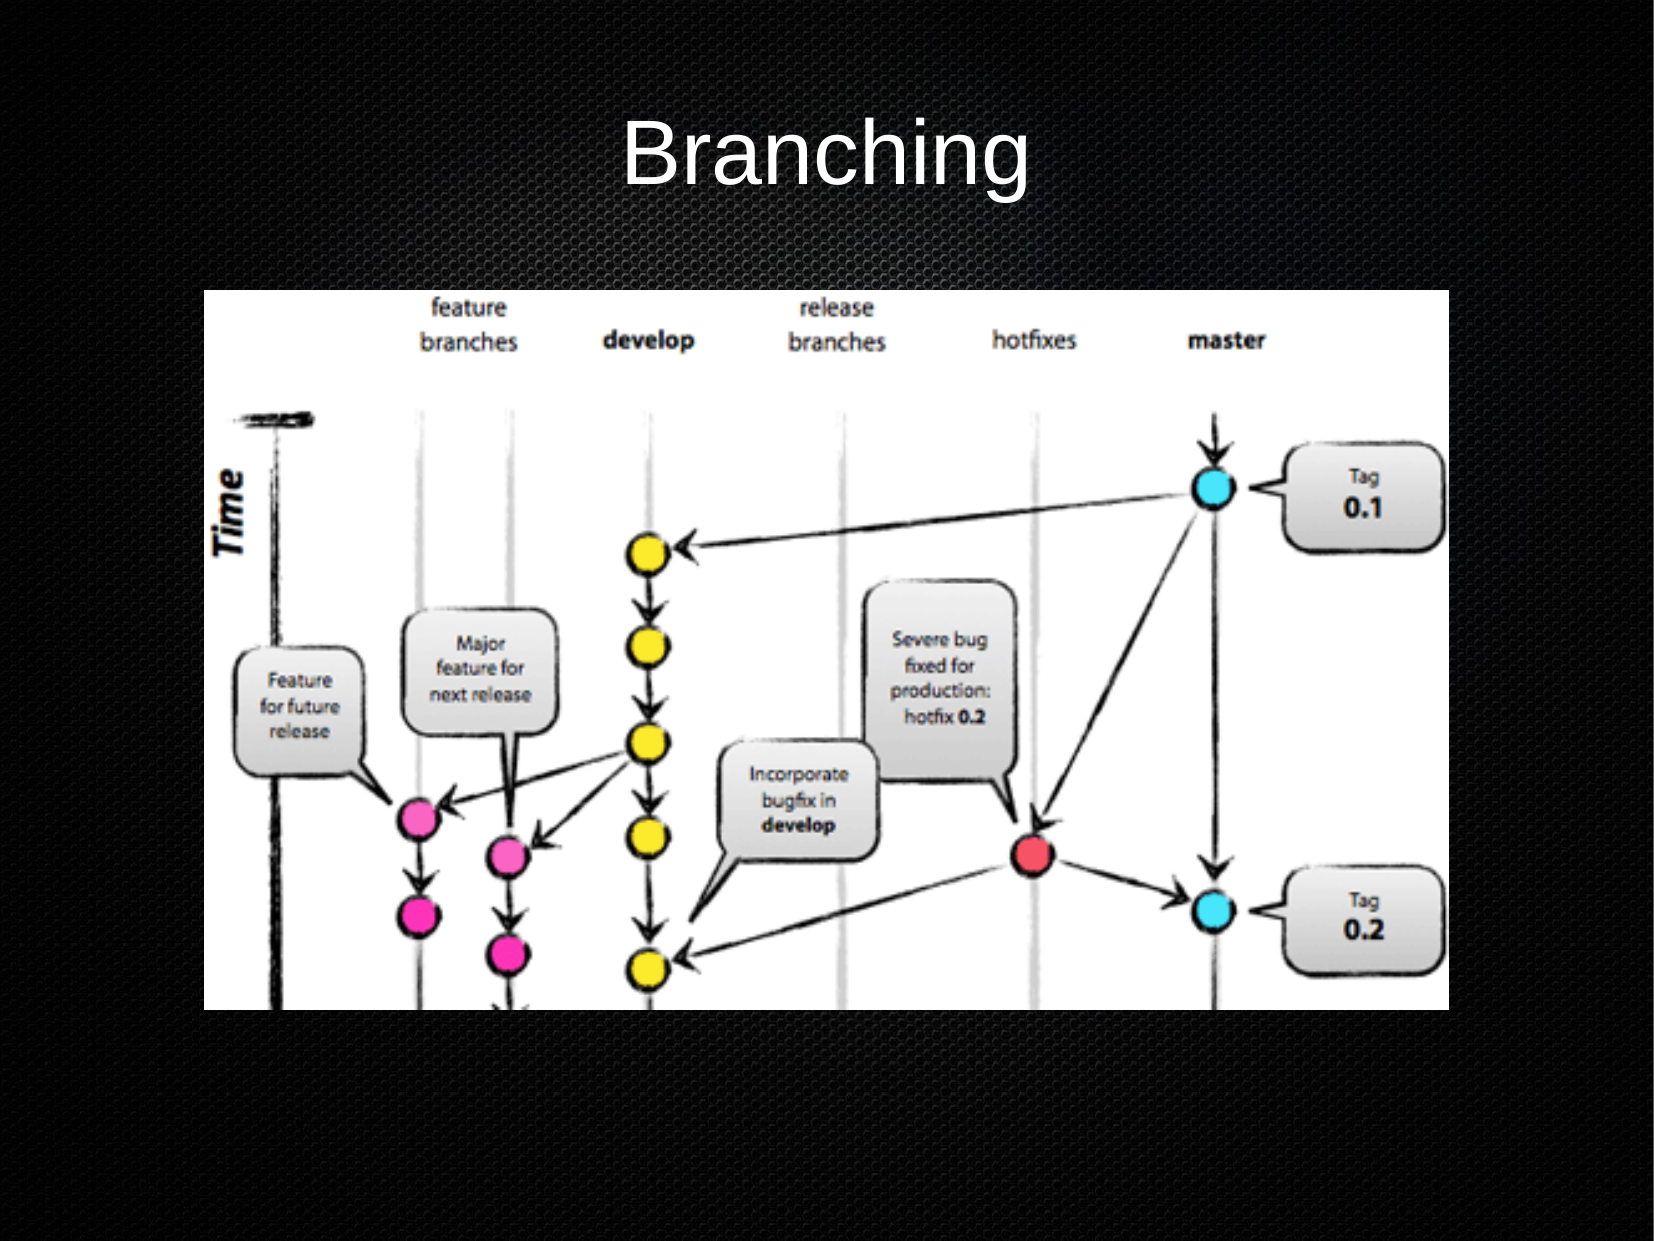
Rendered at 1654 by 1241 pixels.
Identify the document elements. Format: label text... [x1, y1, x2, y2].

title Branching [82, 49, 1571, 257]
picture [0, 0, 1654, 1241]
